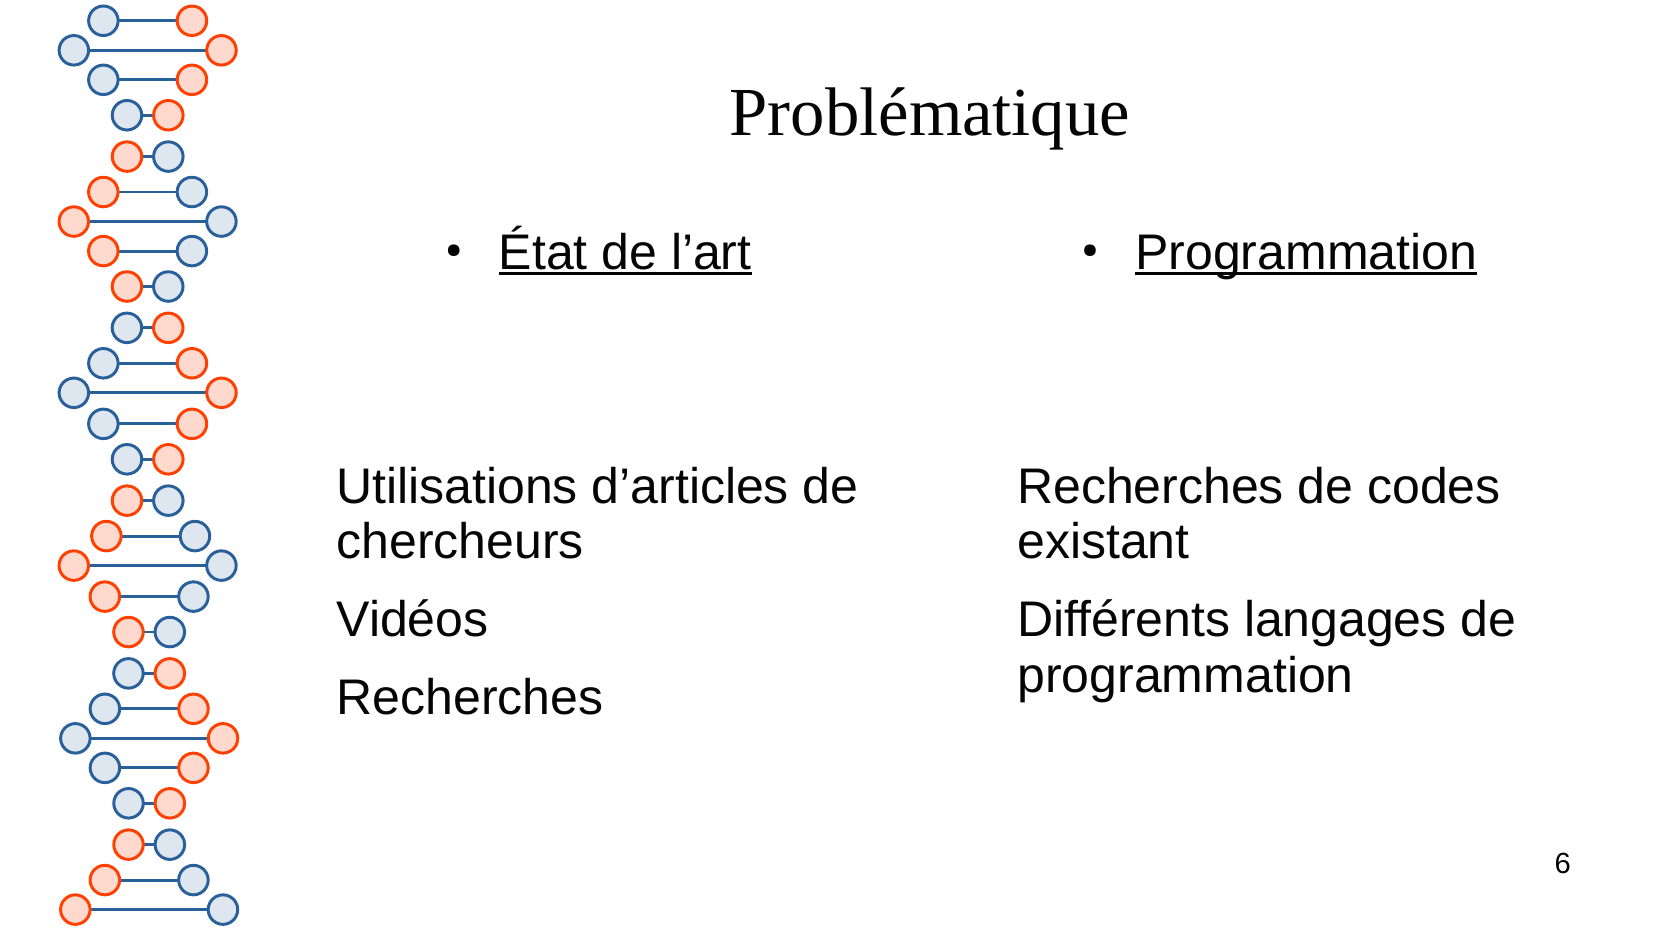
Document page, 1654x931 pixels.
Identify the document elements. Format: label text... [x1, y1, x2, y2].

list Programmation Recherches de codes existant Différents langages de programmation [946, 224, 1595, 764]
title Problématique [265, 35, 1595, 189]
list État de l’art Utilisations d’articles de chercheurs Vidéos Recherches [265, 224, 915, 764]
